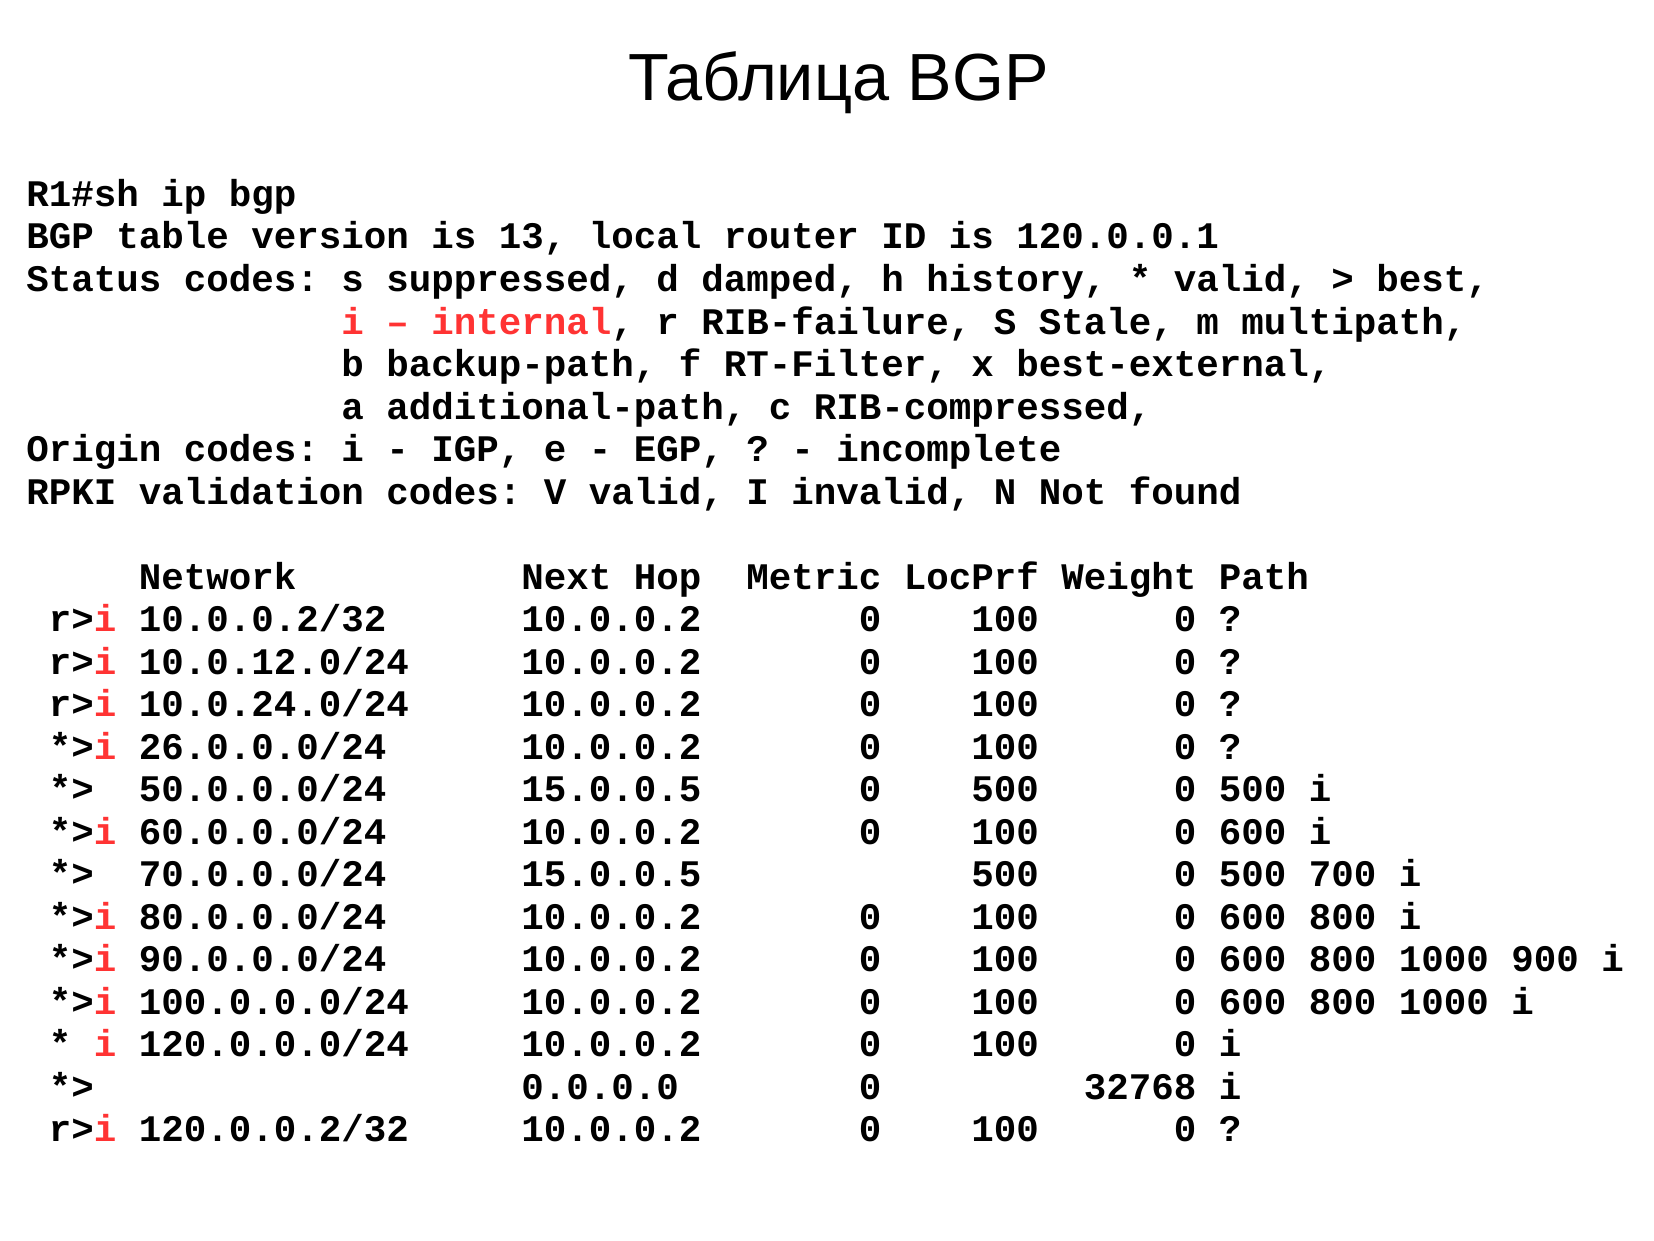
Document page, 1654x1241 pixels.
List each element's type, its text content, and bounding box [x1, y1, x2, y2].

title Таблица BGP [82, 1, 1571, 117]
list R1#sh ip bgp BGP table version is 13, local router ID is 120.0.0.1 Status codes: s suppressed, d damped, h history, * valid, > best, i – internal, r RIB-failure, S Stale, m multipath, b backup-path, f RT-Filter, x best-external, a additional-path, c RIB-compressed, Origin codes: i - IGP, e - EGP, ? - incomplete RPKI validation codes: V valid, I invalid, N Not found Network Next Hop Metric LocPrf Weight Path r>i 10.0.0.2/32 10.0.0.2 0 100 0 ? r>i 10.0.12.0/24 10.0.0.2 0 100 0 ? r>i 10.0.24.0/24 10.0.0.2 0 100 0 ? *>i 26.0.0.0/24 10.0.0.2 0 100 0 ? *> 50.0.0.0/24 15.0.0.5 0 500 0 500 i *>i 60.0.0.0/24 10.0.0.2 0 100 0 600 i *> 70.0.0.0/24 15.0.0.5 500 0 500 700 i *>i 80.0.0.0/24 10.0.0.2 0 100 0 600 800 i *>i 90.0.0.0/24 10.0.0.2 0 100 0 600 800 1000 900 i *>i 100.0.0.0/24 10.0.0.2 0 100 0 600 800 1000 i * i 120.0.0.0/24 10.0.0.2 0 100 0 i *> 0.0.0.0 0 32768 i r>i 120.0.0.2/32 10.0.0.2 0 100 0 ? [26, 175, 1639, 1241]
